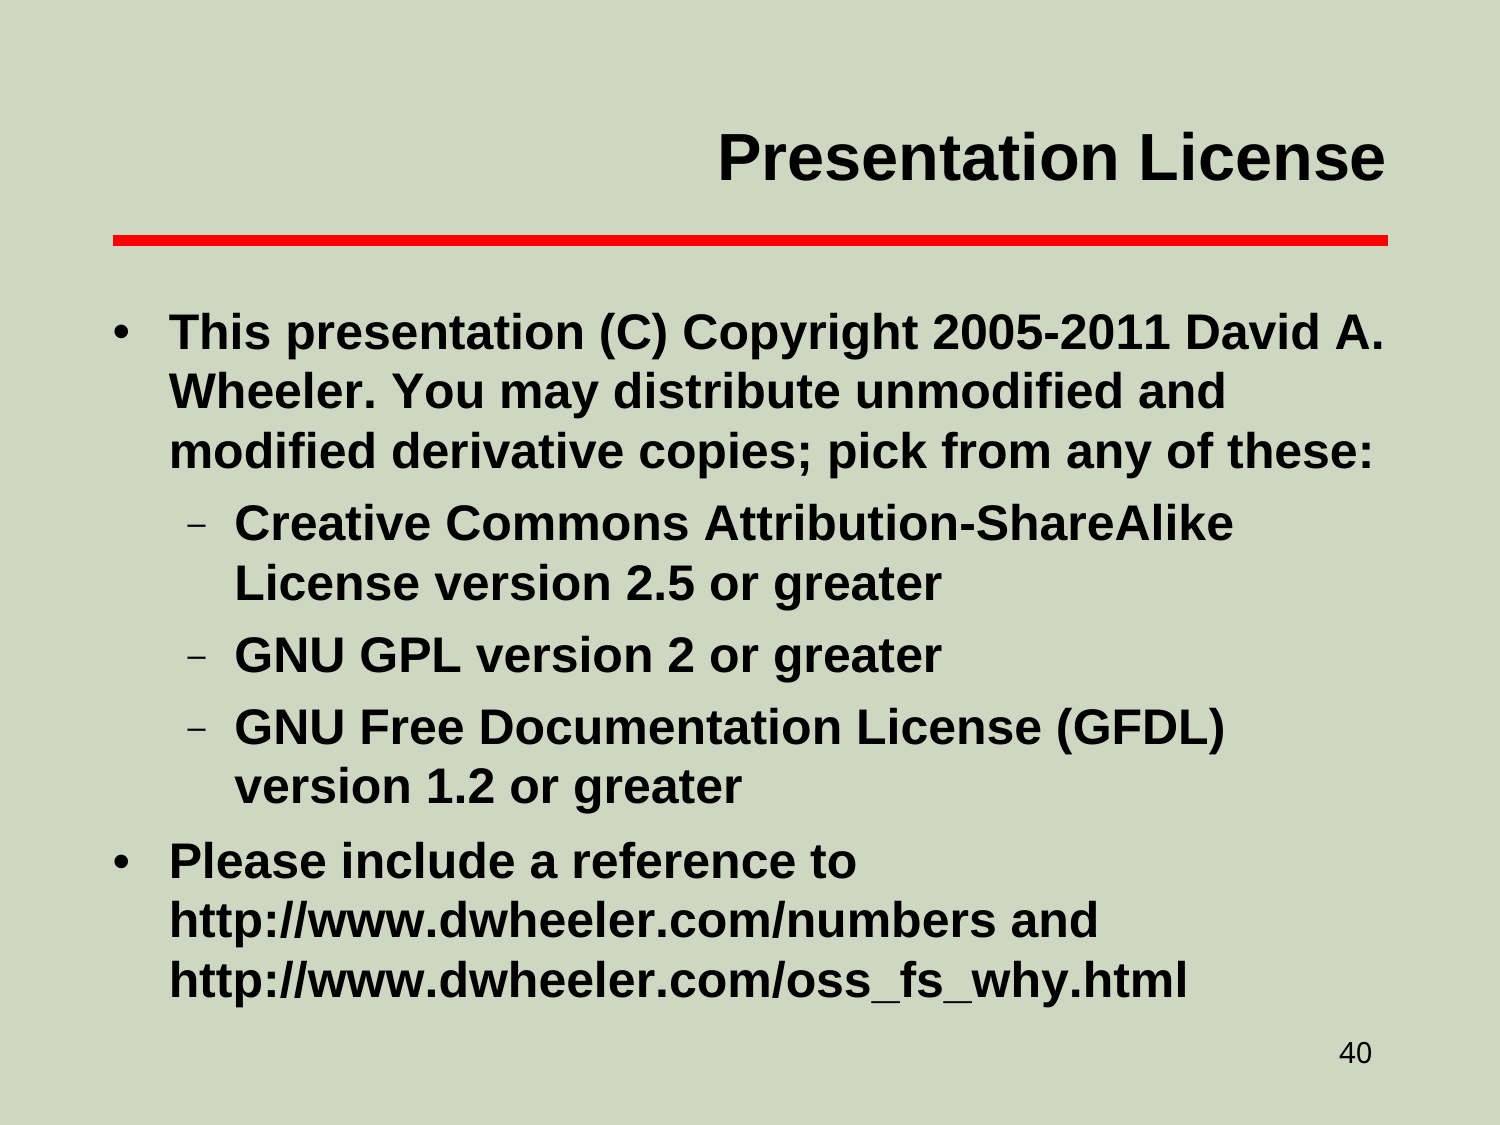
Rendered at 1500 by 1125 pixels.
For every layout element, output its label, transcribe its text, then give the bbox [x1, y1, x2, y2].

title Presentation License [337, 85, 1388, 224]
list This presentation (C) Copyright 2005-2011 David A. Wheeler. You may distribute unmodified and modified derivative copies; pick from any of these: Creative Commons Attribution-ShareAlike License version 2.5 or greater GNU GPL version 2 or greater GNU Free Documentation License (GFDL) version 1.2 or greater Please include a reference to http://www.dwheeler.com/numbers and http://www.dwheeler.com/oss_fs_why.html [112, 299, 1388, 1080]
